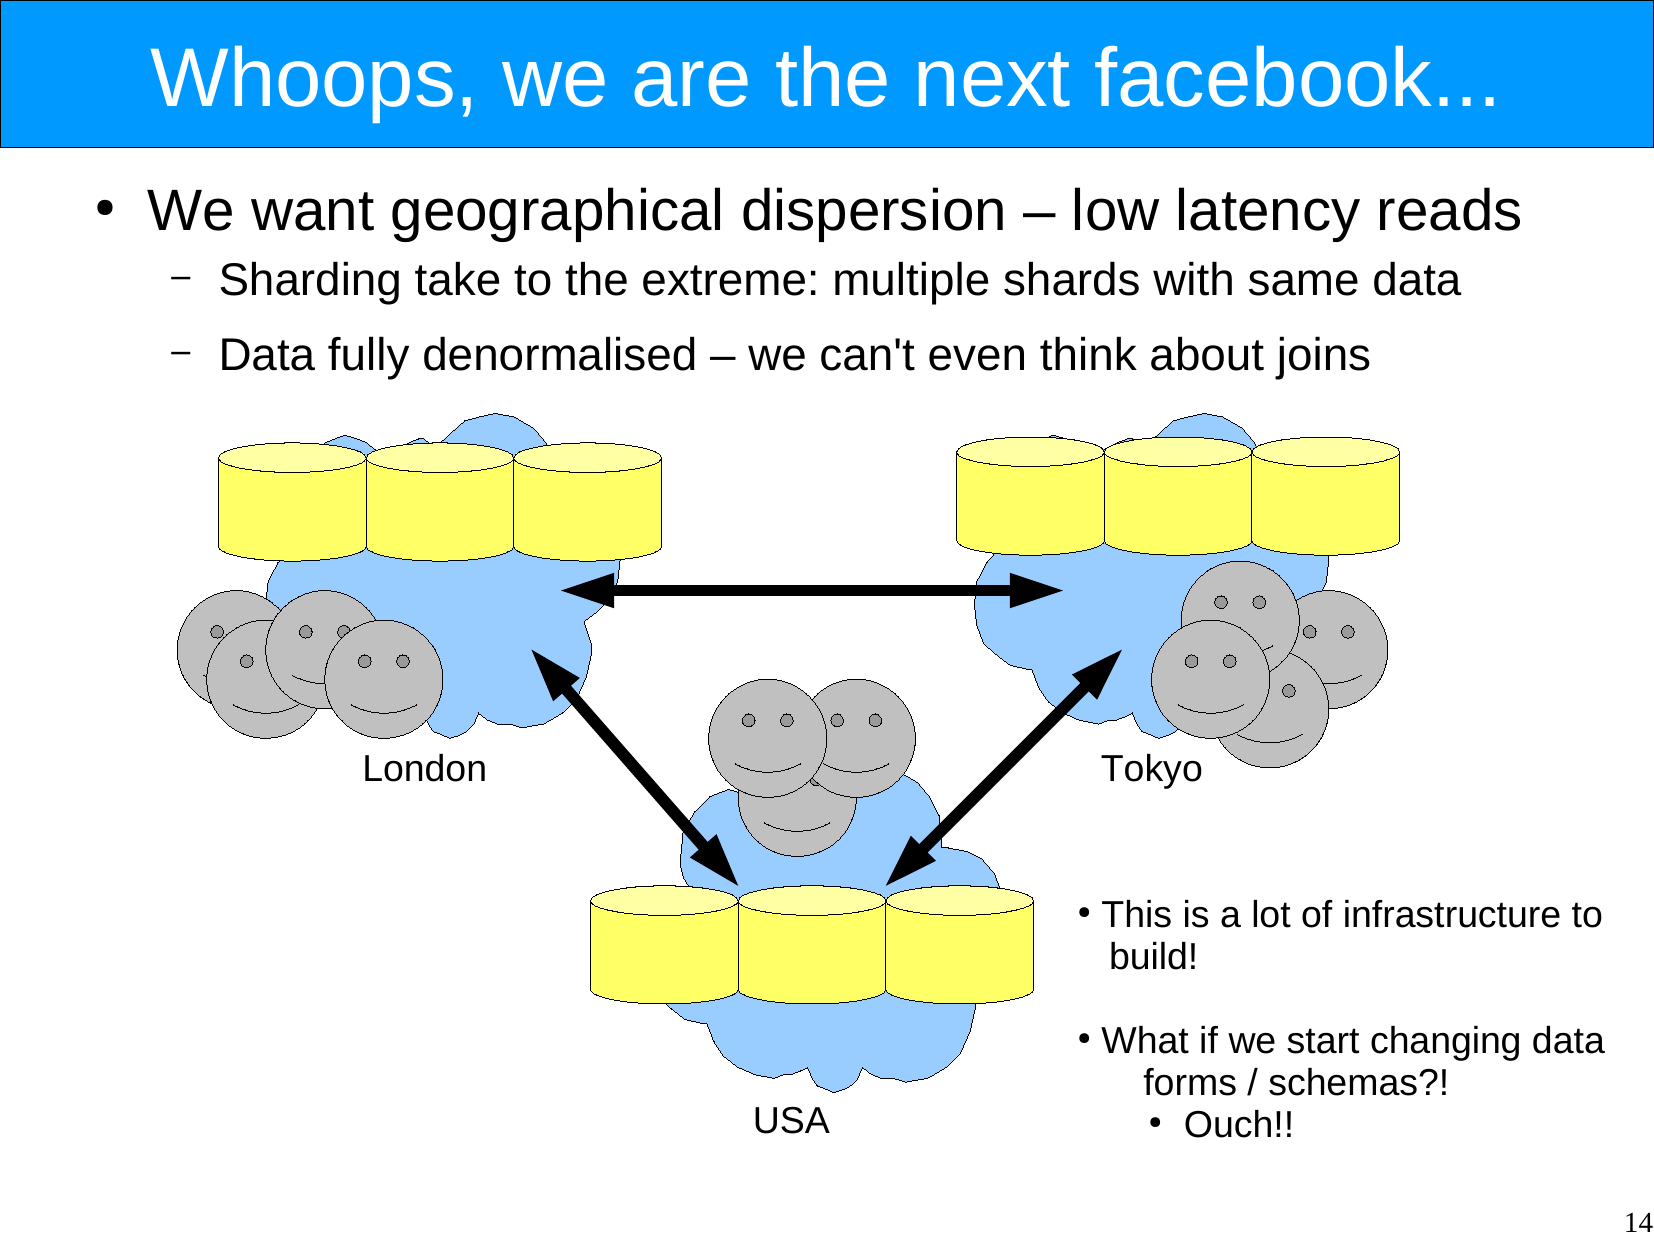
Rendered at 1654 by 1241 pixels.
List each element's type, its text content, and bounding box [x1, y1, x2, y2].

text_box [323, 435, 377, 456]
title Whoops, we are the next facebook... [82, 21, 1571, 135]
text_box [177, 459, 662, 739]
text_box [406, 438, 430, 444]
text_box London [347, 740, 502, 798]
text_box [680, 679, 1001, 899]
text_box This is a lot of infrastructure to build! What if we start changing data forms / schemas?! Ouch!! [1062, 885, 1654, 1182]
text_box USA [738, 1092, 845, 1150]
text_box [440, 413, 548, 456]
list We want geographical dispersion – low latency reads Sharding take to the extreme: multiple shards with same data Data fully denormalised – we can't even think about joins [76, 177, 1565, 1196]
text_box Tokyo [1086, 740, 1218, 885]
text_box [1154, 413, 1257, 449]
text_box [590, 901, 1034, 1092]
text_box [1116, 438, 1133, 443]
text_box [956, 452, 1400, 768]
